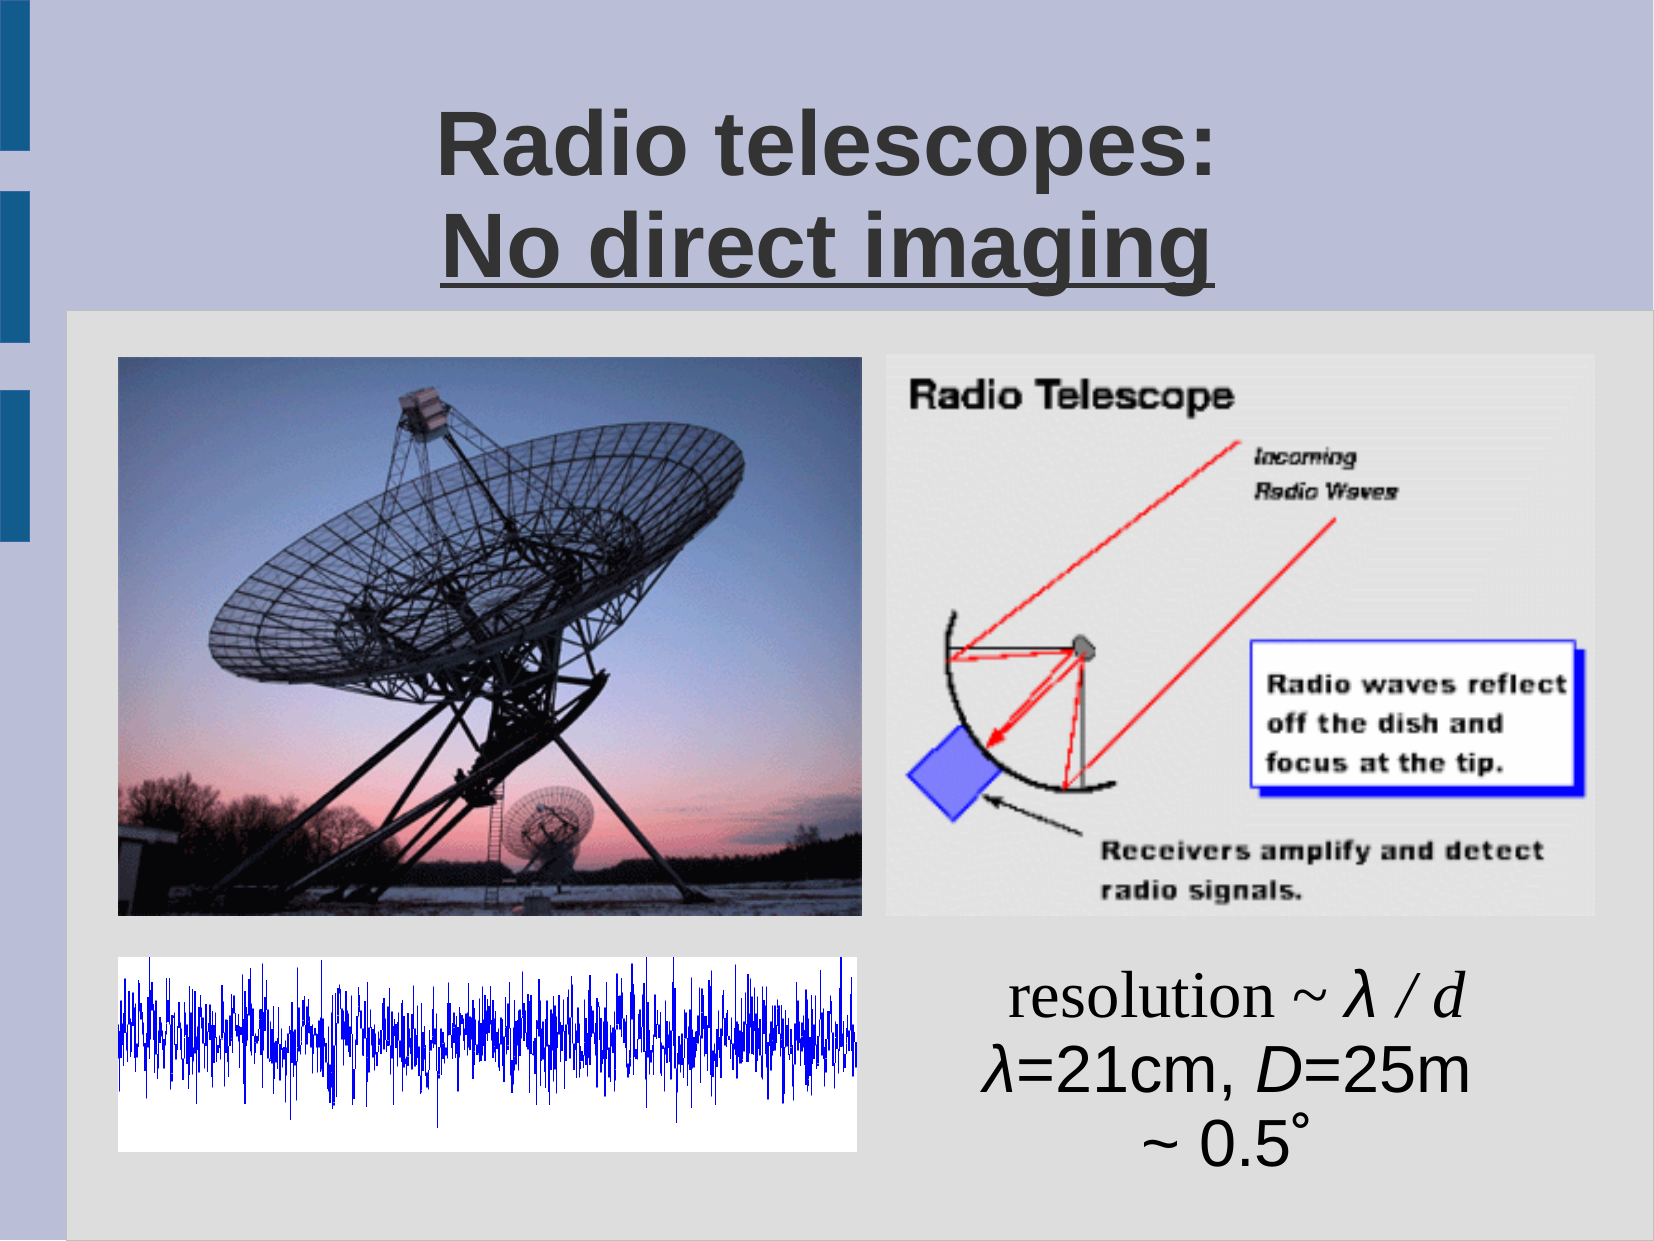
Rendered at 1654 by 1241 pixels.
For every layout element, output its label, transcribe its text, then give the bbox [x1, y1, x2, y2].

picture [118, 357, 862, 916]
picture [118, 957, 857, 1152]
text_box resolution ~ λ / d λ=21cm, D=25m ~ 0.5˚ [879, 956, 1595, 1182]
title Radio telescopes: No direct imaging [121, 91, 1534, 299]
picture [886, 354, 1595, 916]
